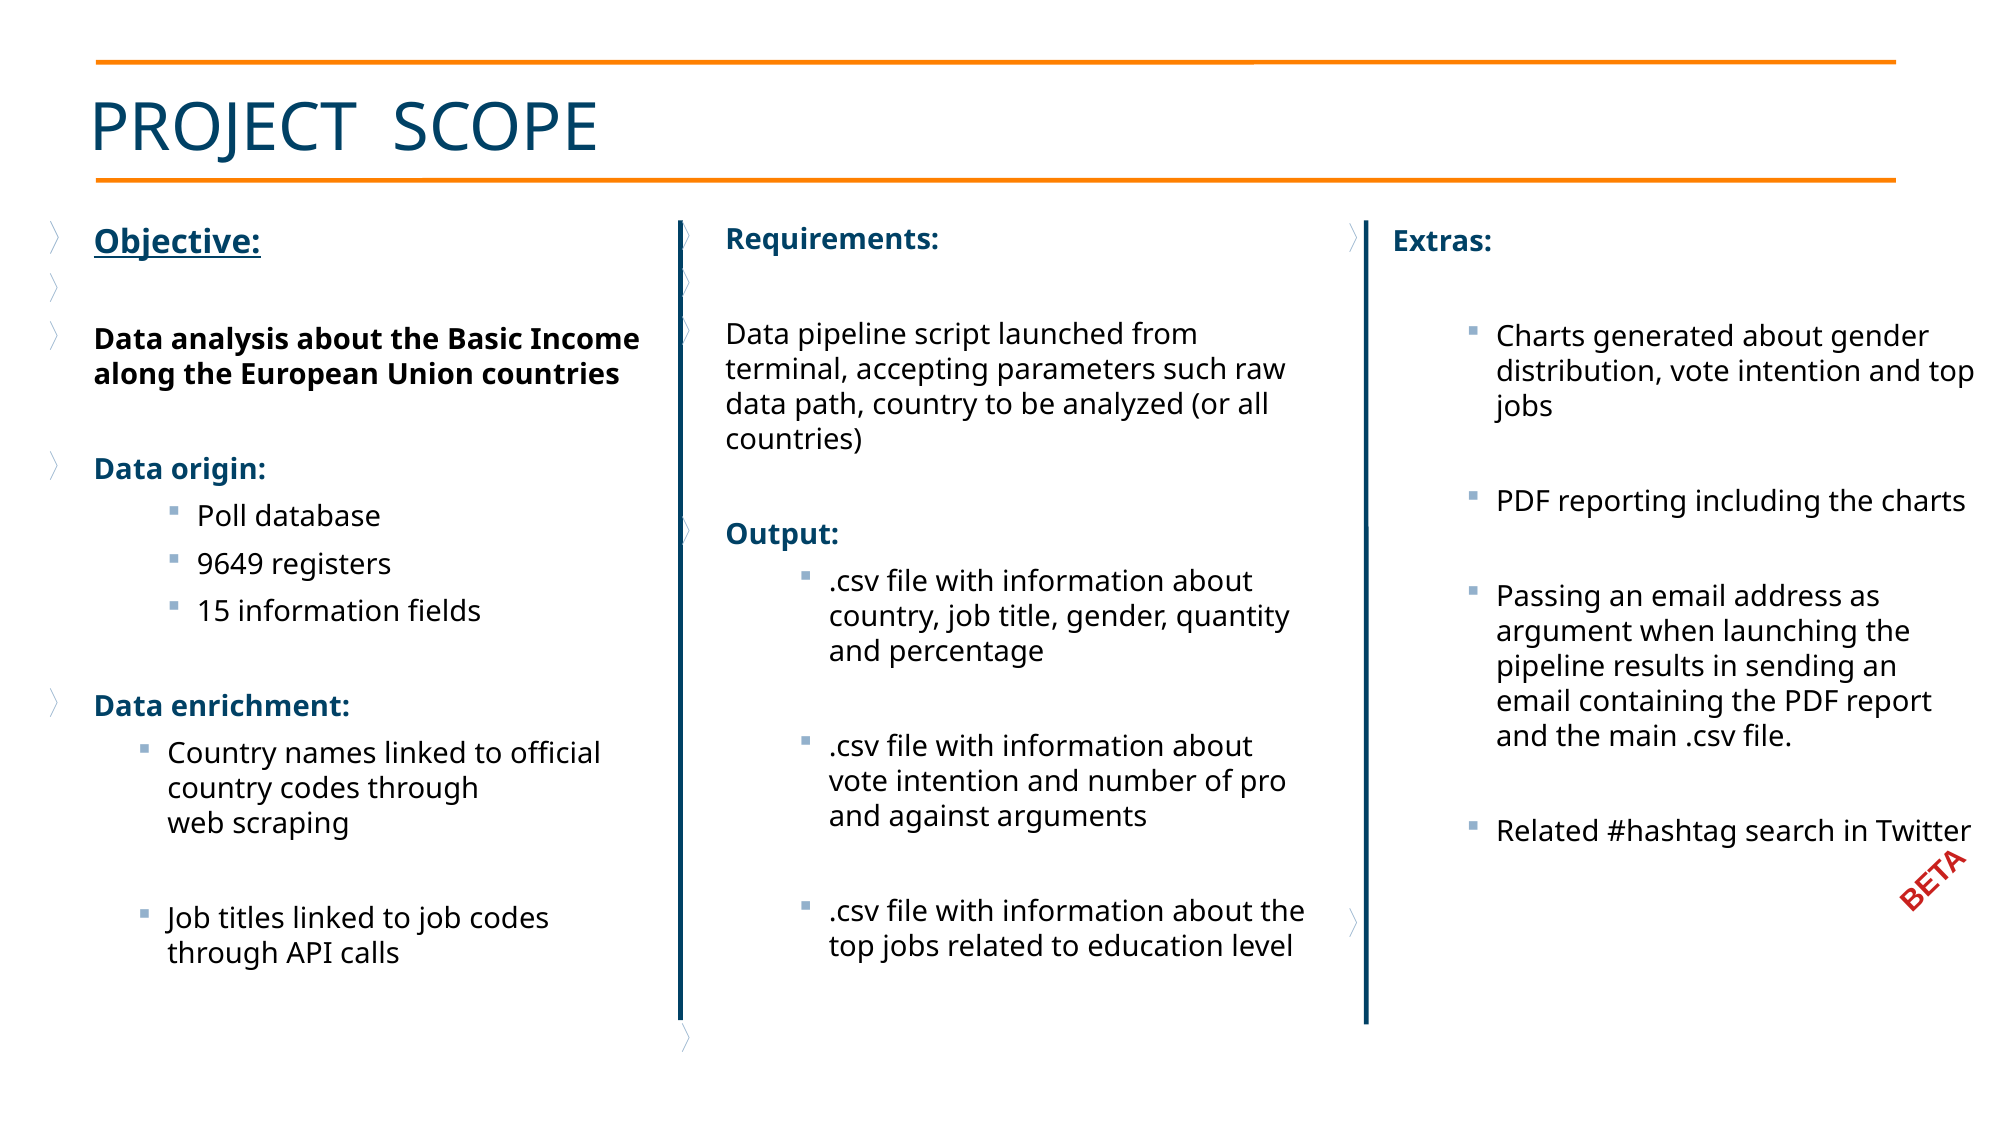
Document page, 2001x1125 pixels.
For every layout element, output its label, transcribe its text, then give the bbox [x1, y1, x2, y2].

text_box Objective: Data analysis about the Basic Income along the European Union countries Data origin: Poll database 9649 registers 15 information fields Data enrichment: Country names linked to official country codes through web scraping Job titles linked to job codes through API calls [49, 220, 681, 996]
text_box Extras: Charts generated about gender distribution, vote intention and top jobs PDF reporting including the charts Passing an email address as argument when launching the pipeline results in sending an email containing the PDF report and the main .csv file. Related #hashtag search in Twitter [1348, 222, 1980, 998]
title project scope [89, 73, 1863, 185]
text_box BETA [1877, 795, 2000, 941]
text_box Requirements: Data pipeline script launched from terminal, accepting parameters such raw data path, country to be analyzed (or all countries) Output: .csv file with information about country, job title, gender, quantity and percentage .csv file with information about vote intention and number of pro and against arguments .csv file with information about the top jobs related to education level [681, 220, 1313, 996]
